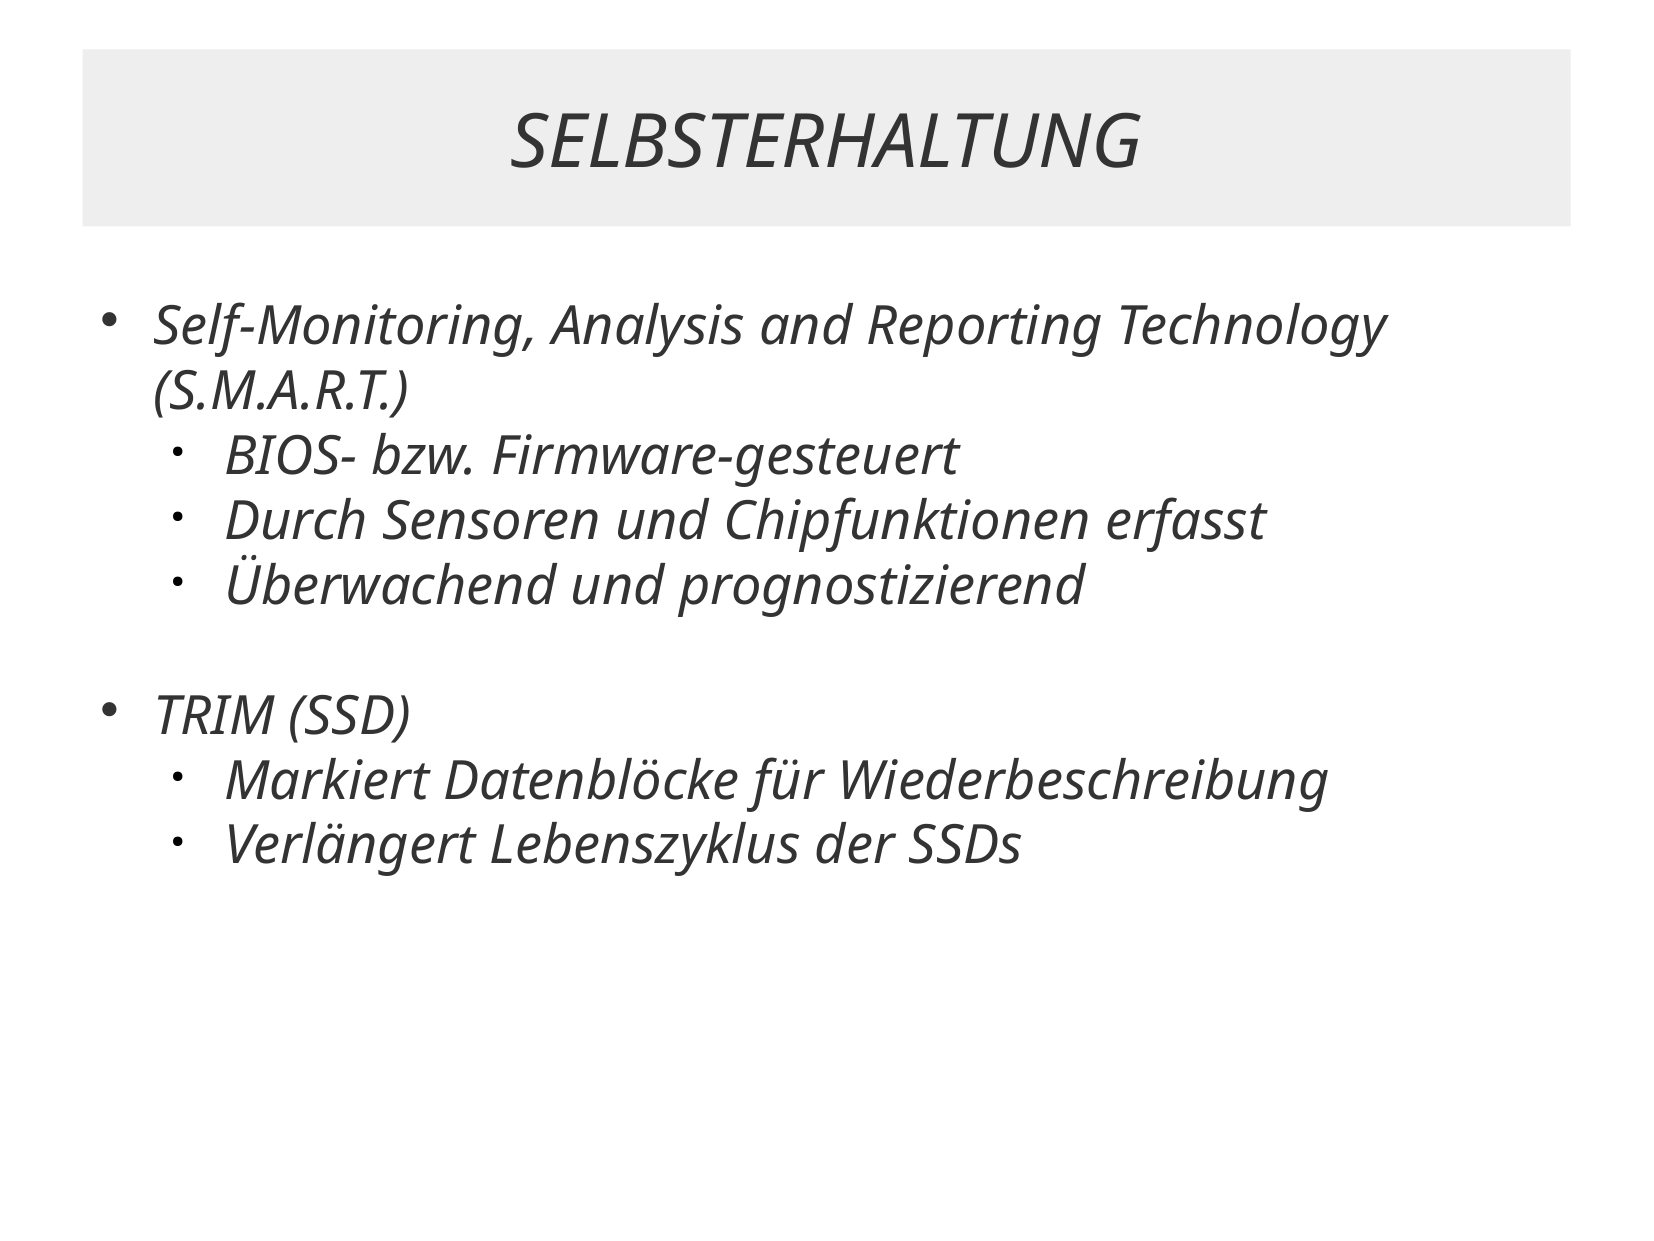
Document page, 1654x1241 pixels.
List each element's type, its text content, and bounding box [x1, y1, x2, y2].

text_box Self-Monitoring, Analysis and Reporting Technology (S.M.A.R.T.) BIOS- bzw. Firmware-gesteuert Durch Sensoren und Chipfunktionen erfasst Überwachend und prognostizierend TRIM (SSD) Markiert Datenblöcke für Wiederbeschreibung Verlängert Lebenszyklus der SSDs [82, 290, 1571, 1010]
text_box SELBSTERHALTUNG [82, 49, 1571, 227]
